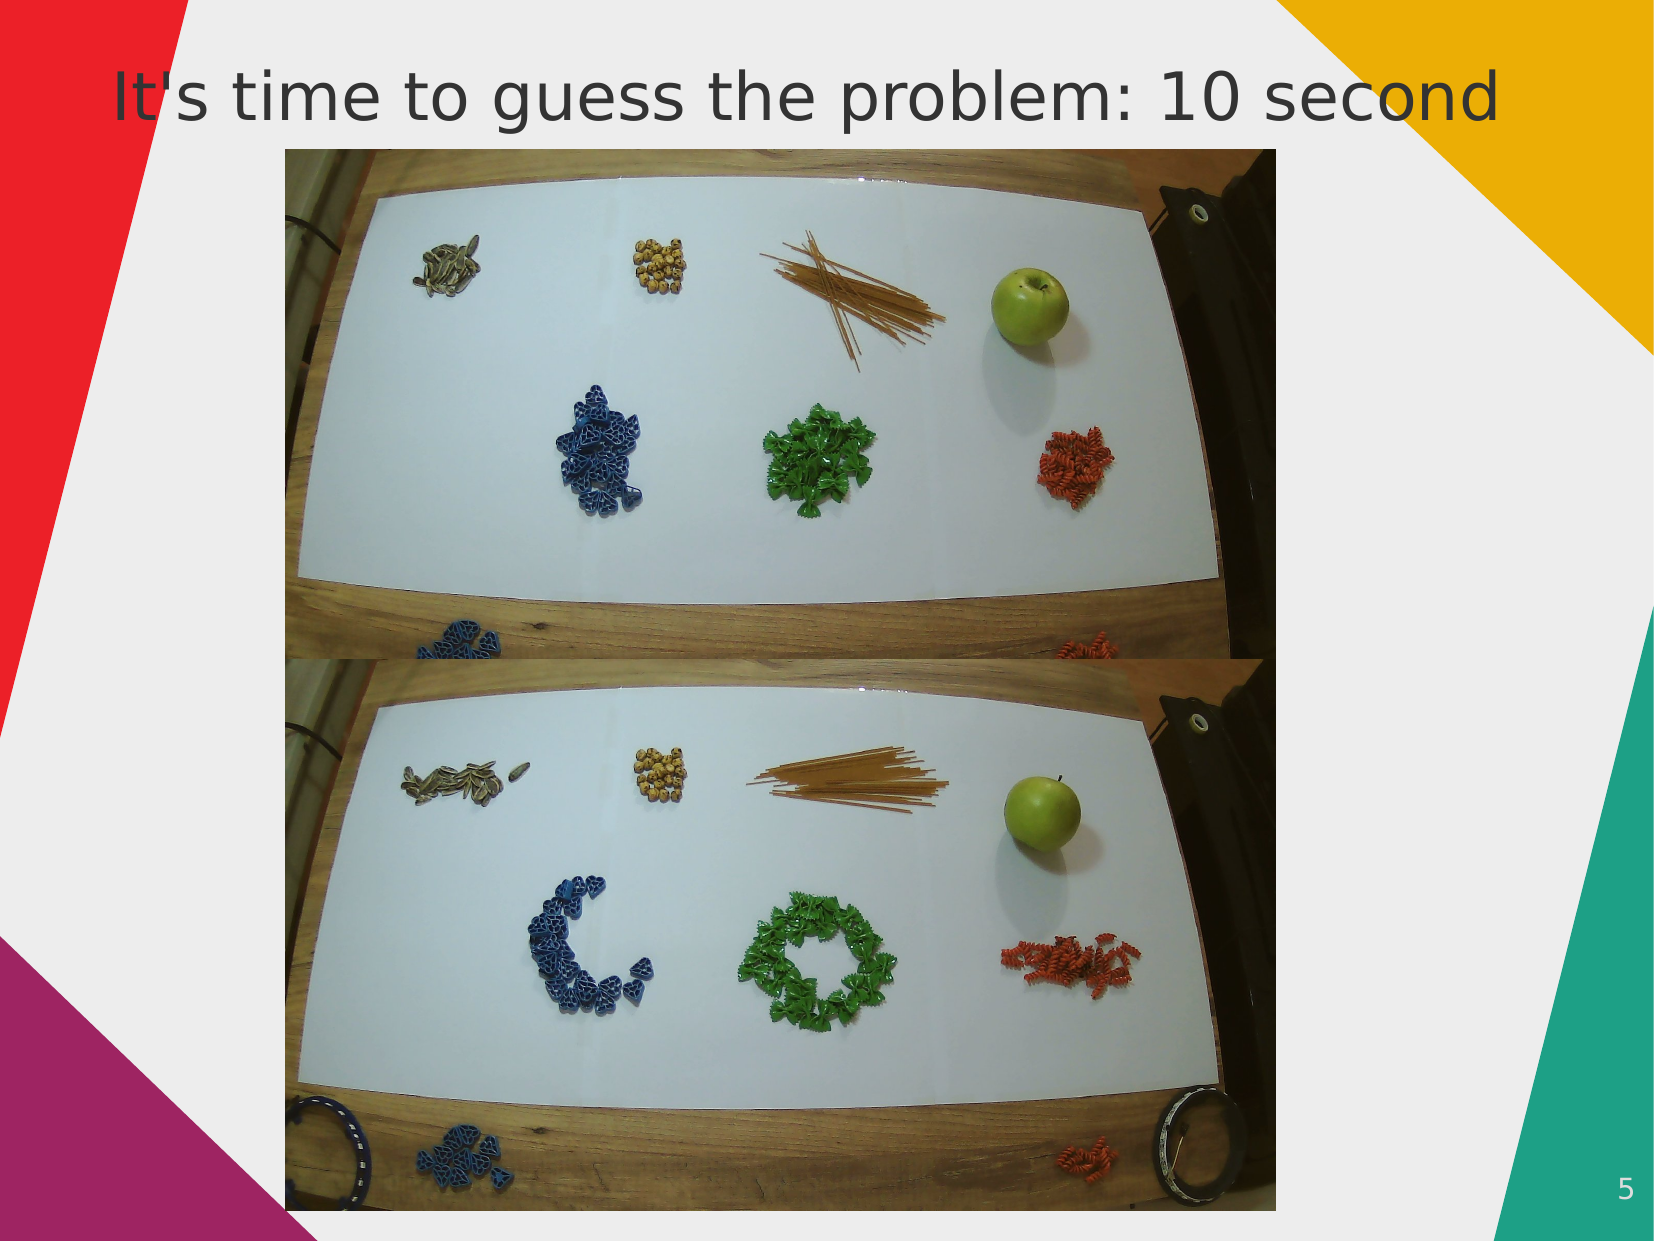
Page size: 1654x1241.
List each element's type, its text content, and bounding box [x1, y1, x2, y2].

title It's time to guess the problem: 10 second [99, 45, 1516, 151]
picture [285, 149, 1276, 1211]
